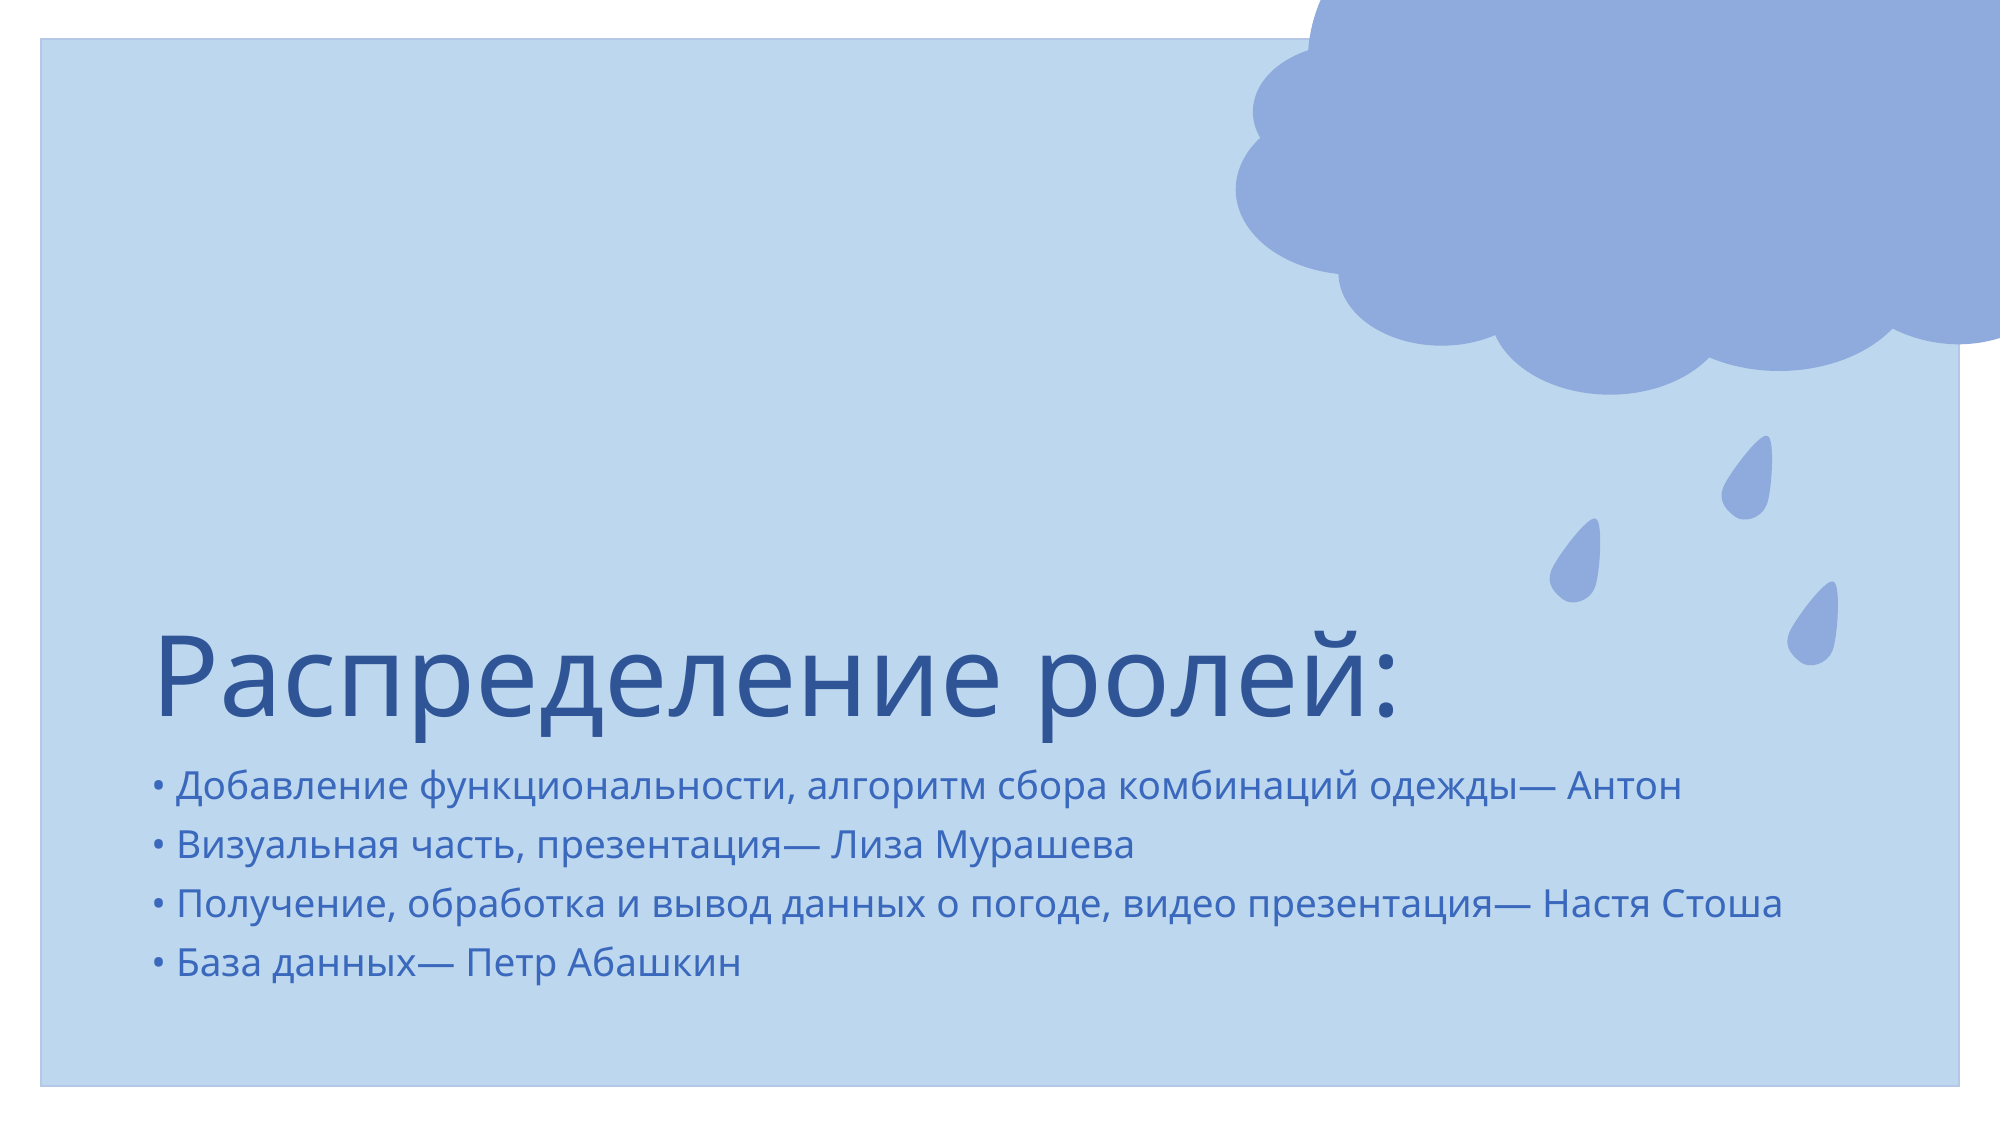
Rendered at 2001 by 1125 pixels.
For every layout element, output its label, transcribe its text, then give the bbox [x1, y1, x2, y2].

title Распределение ролей: [147, 148, 1463, 351]
text_box [41, 0, 2000, 1086]
list • Добавление функциональности, алгоритм сбора комбинаций одежды— Антон • Визуальная часть, презентация— Лиза Мурашева • Получение, обработка и вывод данных о погоде, видео презентация— Настя Стоша • База данных— Петр Абашкин [107, 392, 1748, 1068]
